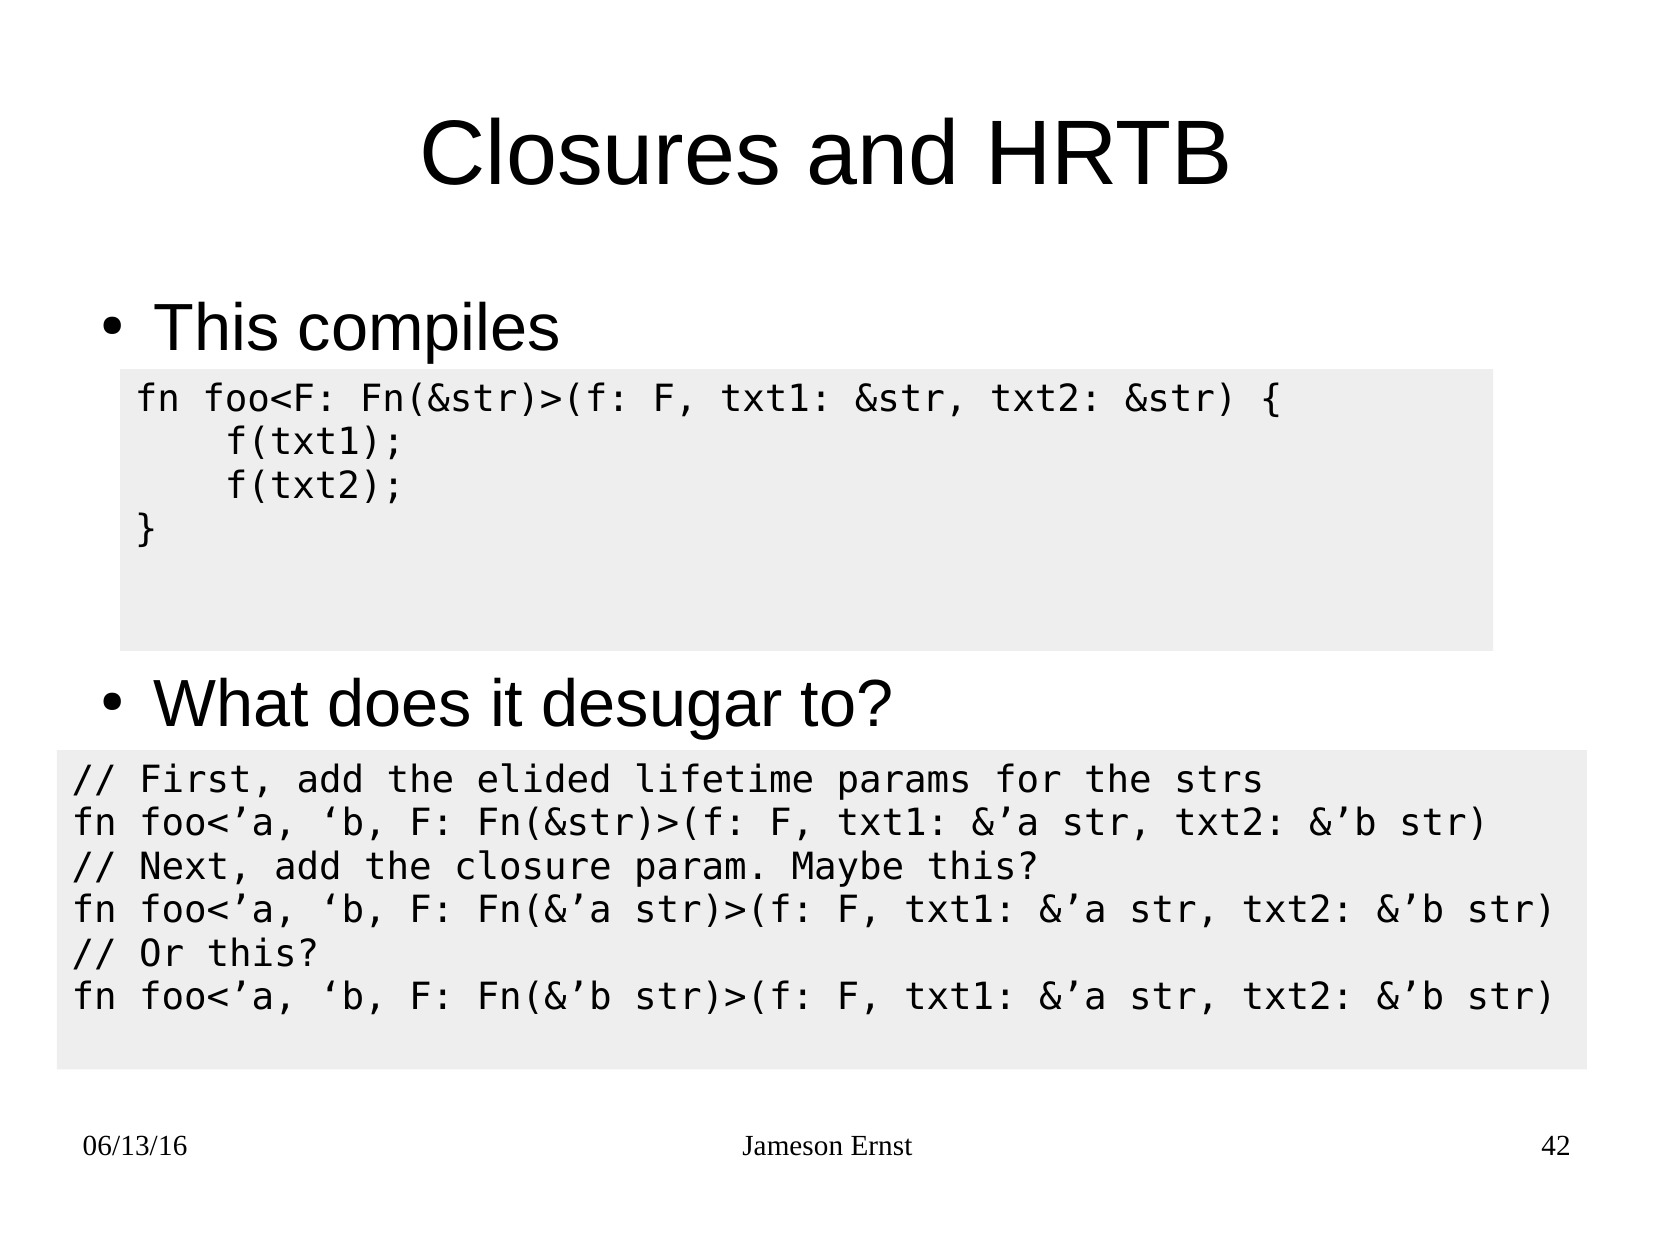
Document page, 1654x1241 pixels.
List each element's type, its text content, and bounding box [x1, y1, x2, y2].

title Closures and HRTB [82, 49, 1571, 257]
list What does it desugar to? [82, 665, 1571, 750]
text_box // First, add the elided lifetime params for the strs fn foo<’a, ‘b, F: Fn(&str)>(f: F, txt1: &’a str, txt2: &’b str) // Next, add the closure param. Maybe this? fn foo<’a, ‘b, F: Fn(&’a str)>(f: F, txt1: &’a str, txt2: &’b str) // Or this? fn foo<’a, ‘b, F: Fn(&’b str)>(f: F, txt1: &’a str, txt2: &’b str) [56, 750, 1587, 1070]
list This compiles [82, 290, 1571, 634]
text_box fn foo<F: Fn(&str)>(f: F, txt1: &str, txt2: &str) { f(txt1); f(txt2); } [120, 369, 1494, 651]
